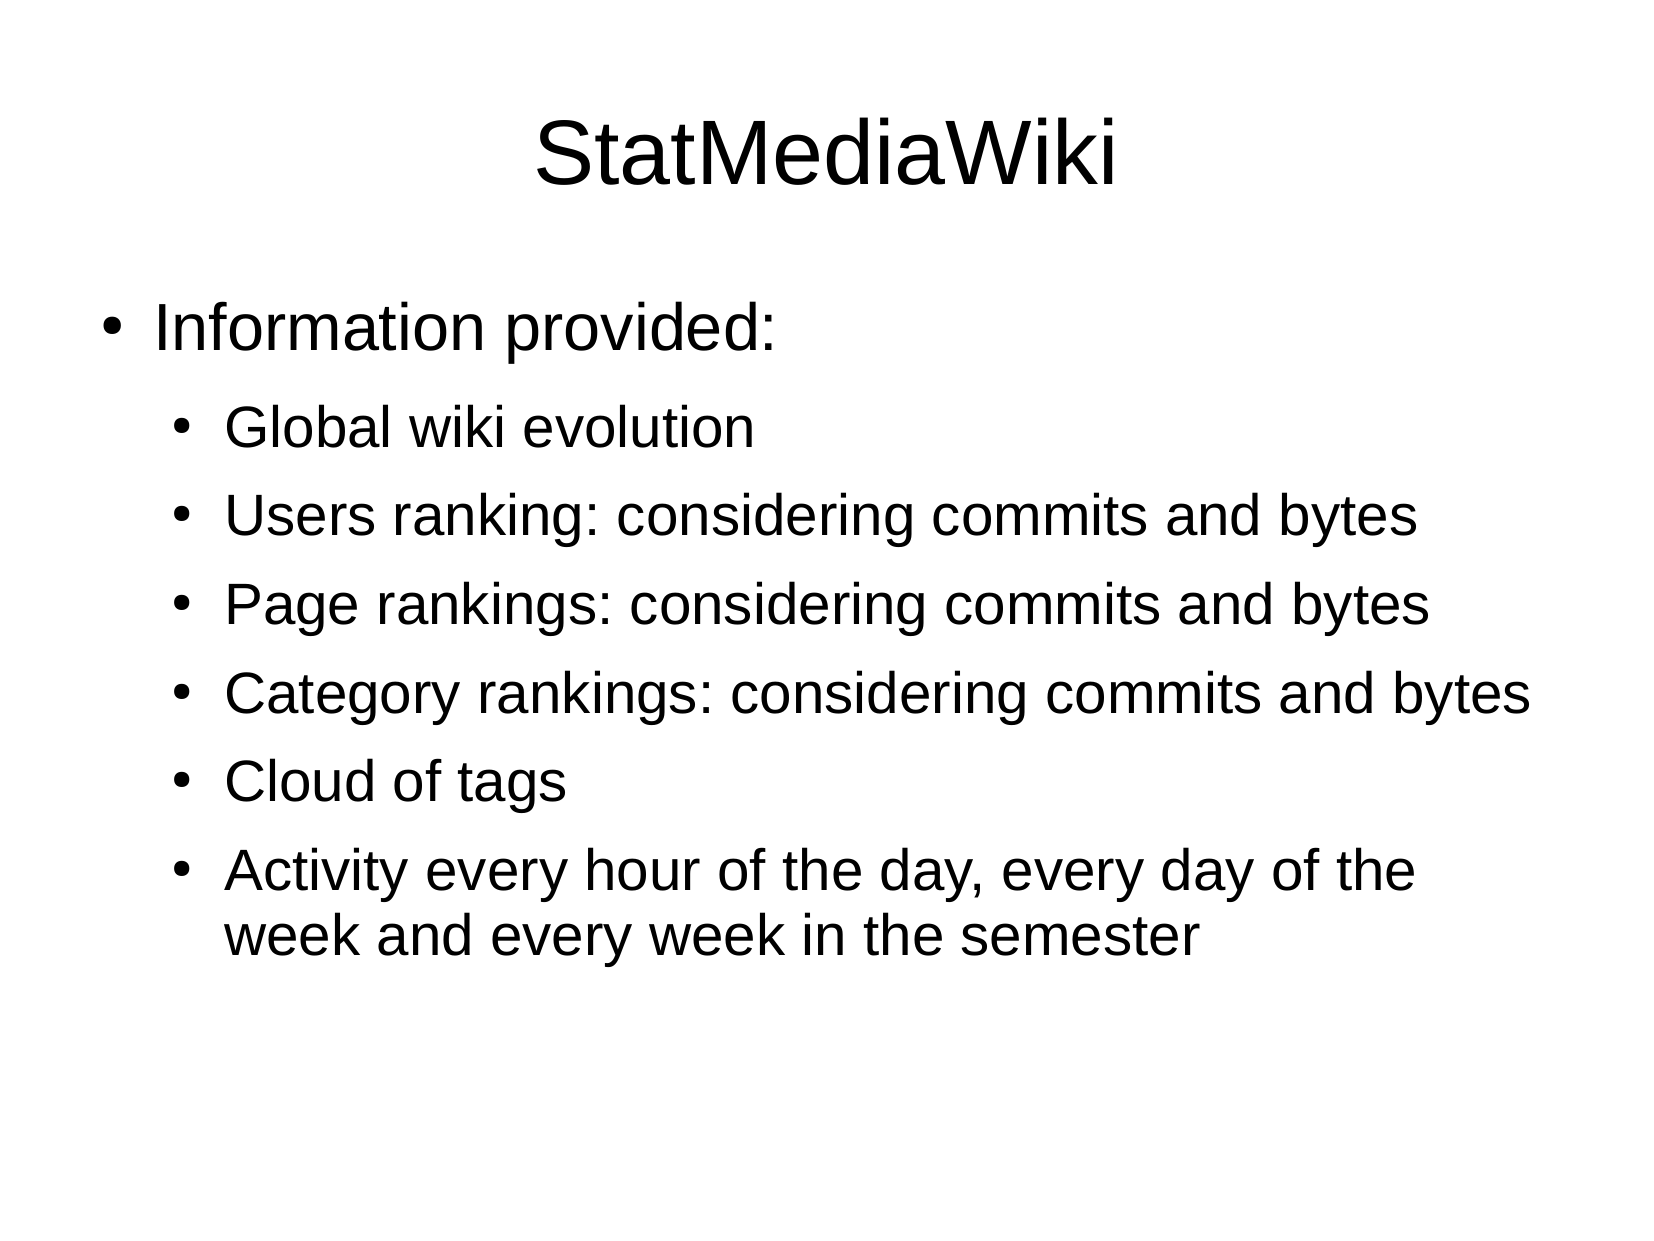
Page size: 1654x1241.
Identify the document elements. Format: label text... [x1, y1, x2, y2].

list Information provided: Global wiki evolution Users ranking: considering commits and bytes Page rankings: considering commits and bytes Category rankings: considering commits and bytes Cloud of tags Activity every hour of the day, every day of the week and every week in the semester [82, 290, 1571, 1109]
title StatMediaWiki [82, 49, 1571, 257]
